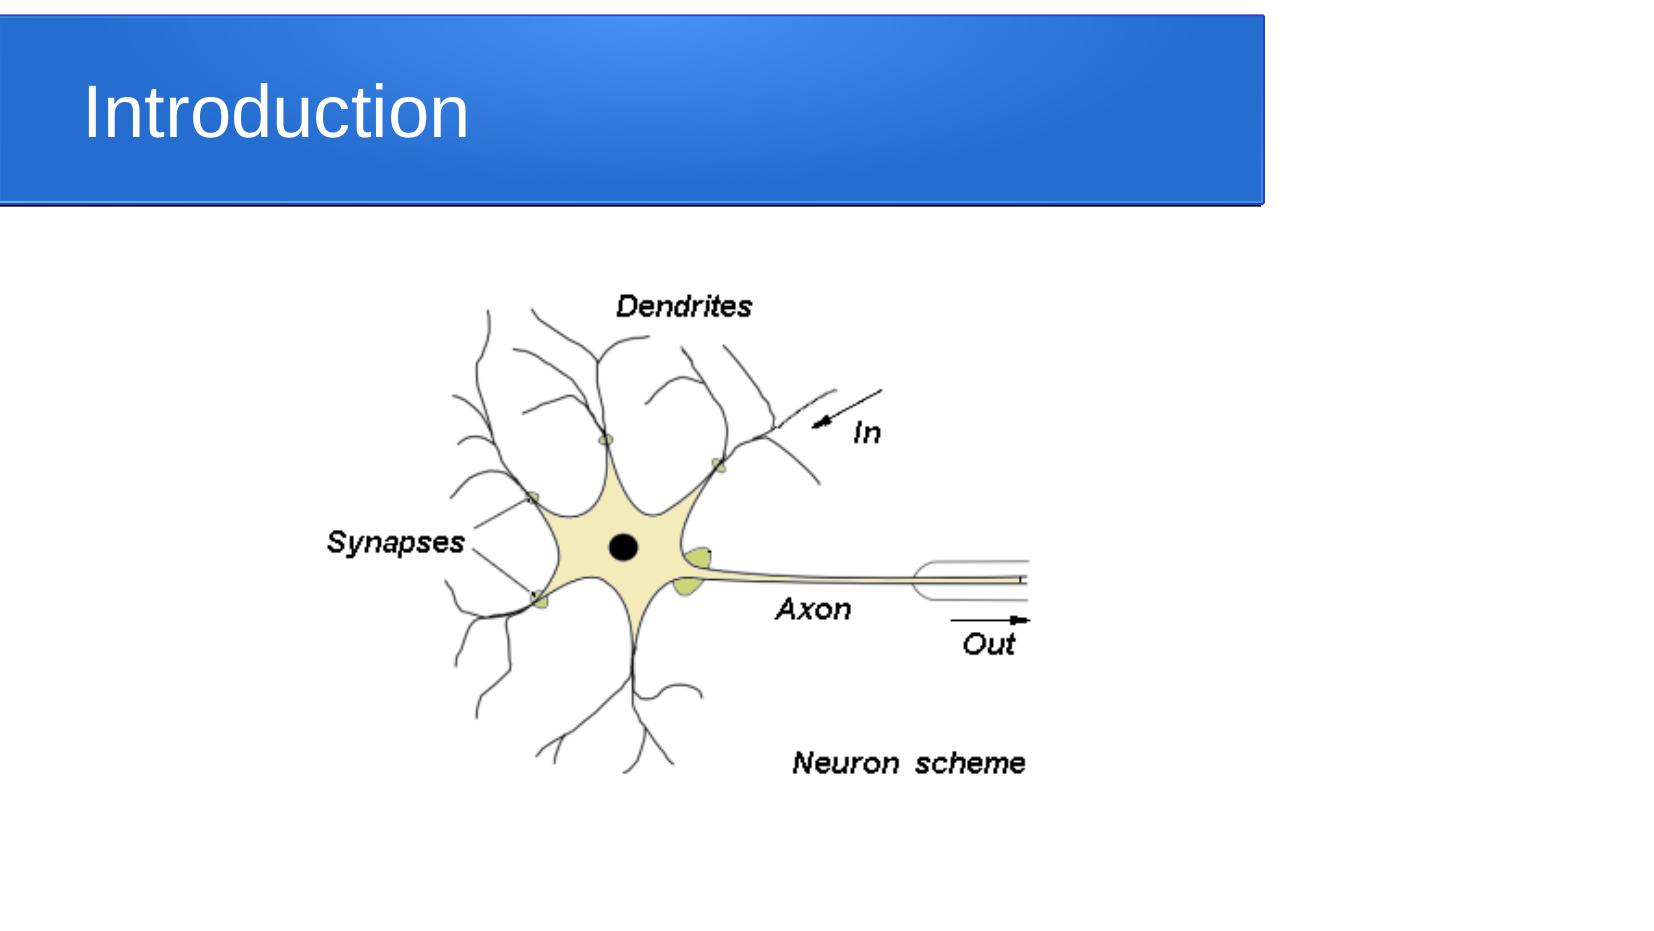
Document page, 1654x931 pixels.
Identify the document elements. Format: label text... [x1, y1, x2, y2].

title Introduction [82, 35, 1235, 189]
picture [315, 269, 1081, 813]
